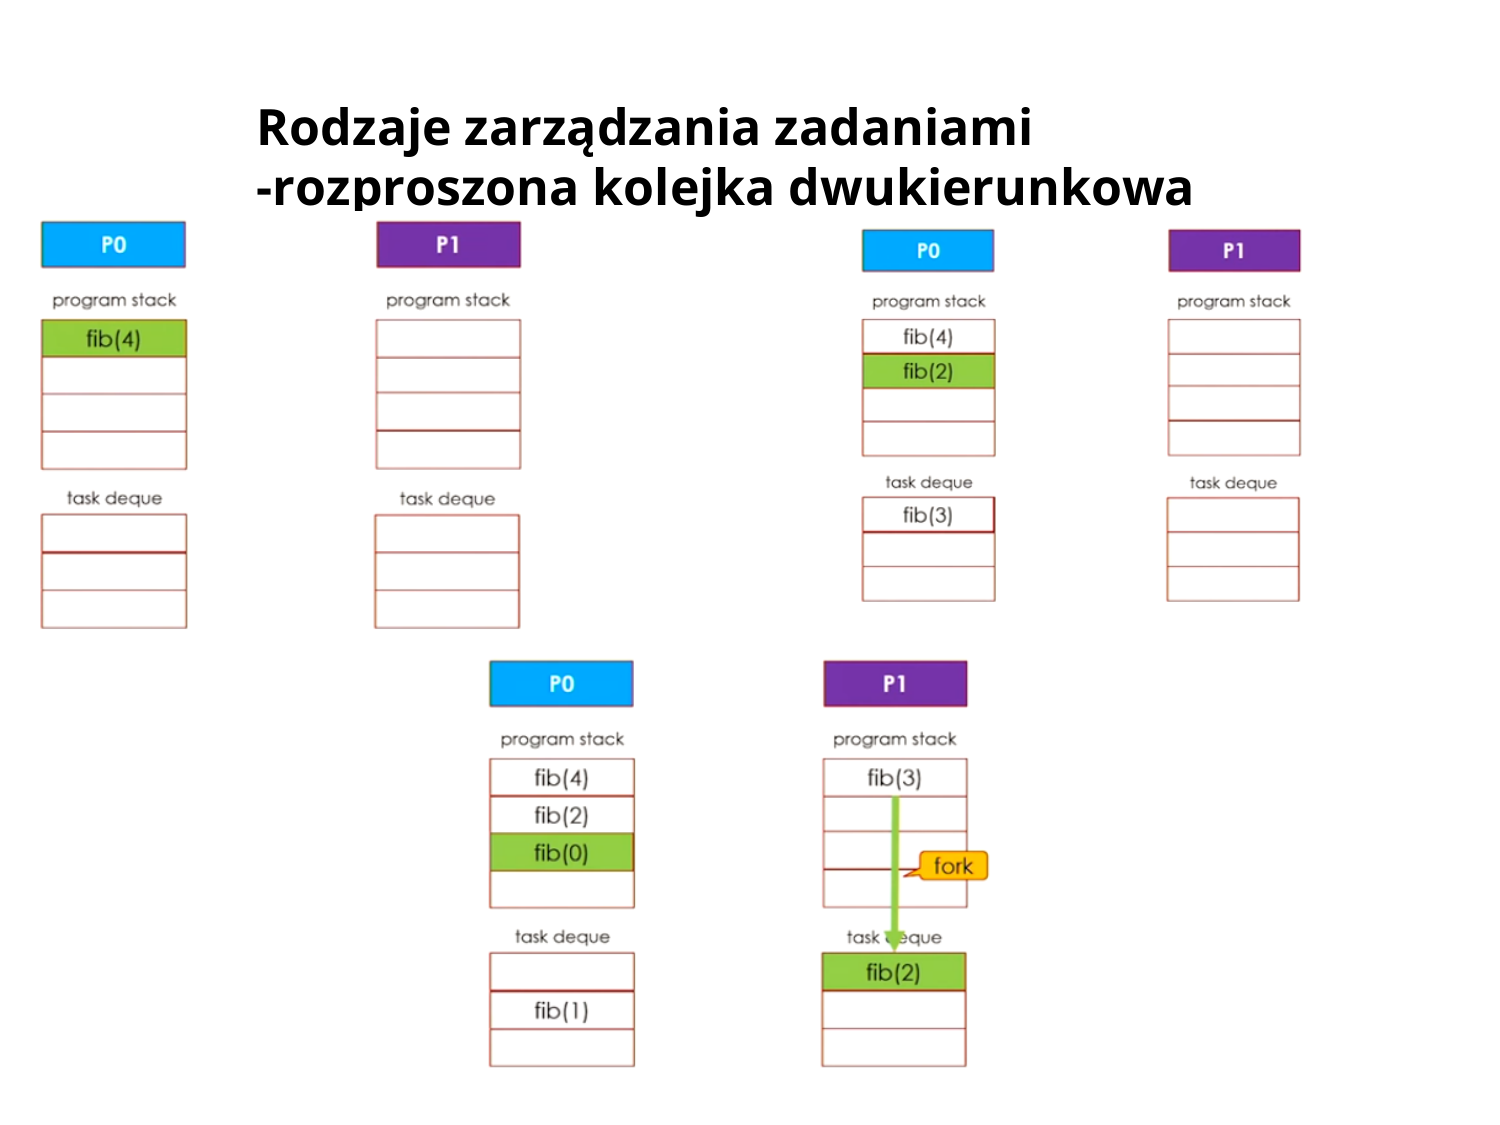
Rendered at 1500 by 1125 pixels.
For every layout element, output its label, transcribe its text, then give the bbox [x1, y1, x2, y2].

picture [32, 211, 1004, 1087]
title Rodzaje zarządzania zadaniami -rozproszona kolejka dwukierunkowa [242, 78, 1425, 233]
picture [848, 212, 1316, 629]
